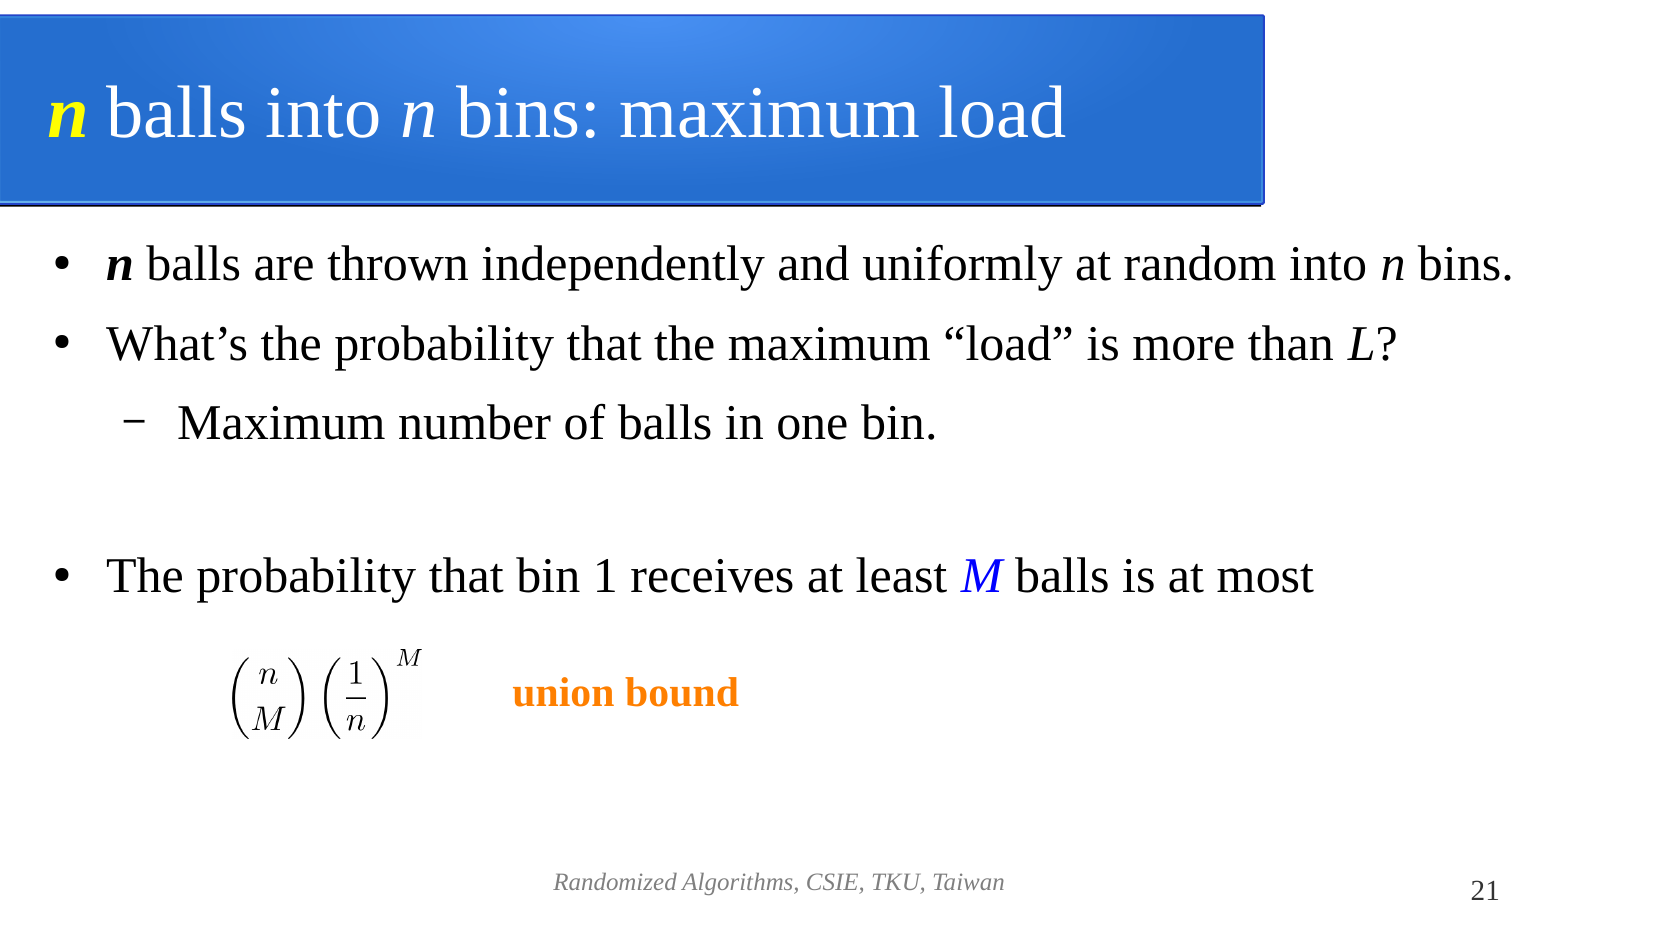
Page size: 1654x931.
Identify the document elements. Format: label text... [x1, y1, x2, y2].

text_box union bound [472, 661, 780, 723]
title n balls into n bins: maximum load [47, 35, 1199, 189]
list n balls are thrown independently and uniformly at random into n bins. What’s the probability that the maximum “load” is more than L? Maximum number of balls in one bin. The probability that bin 1 receives at least M balls is at most [35, 236, 1524, 776]
picture [232, 649, 422, 739]
